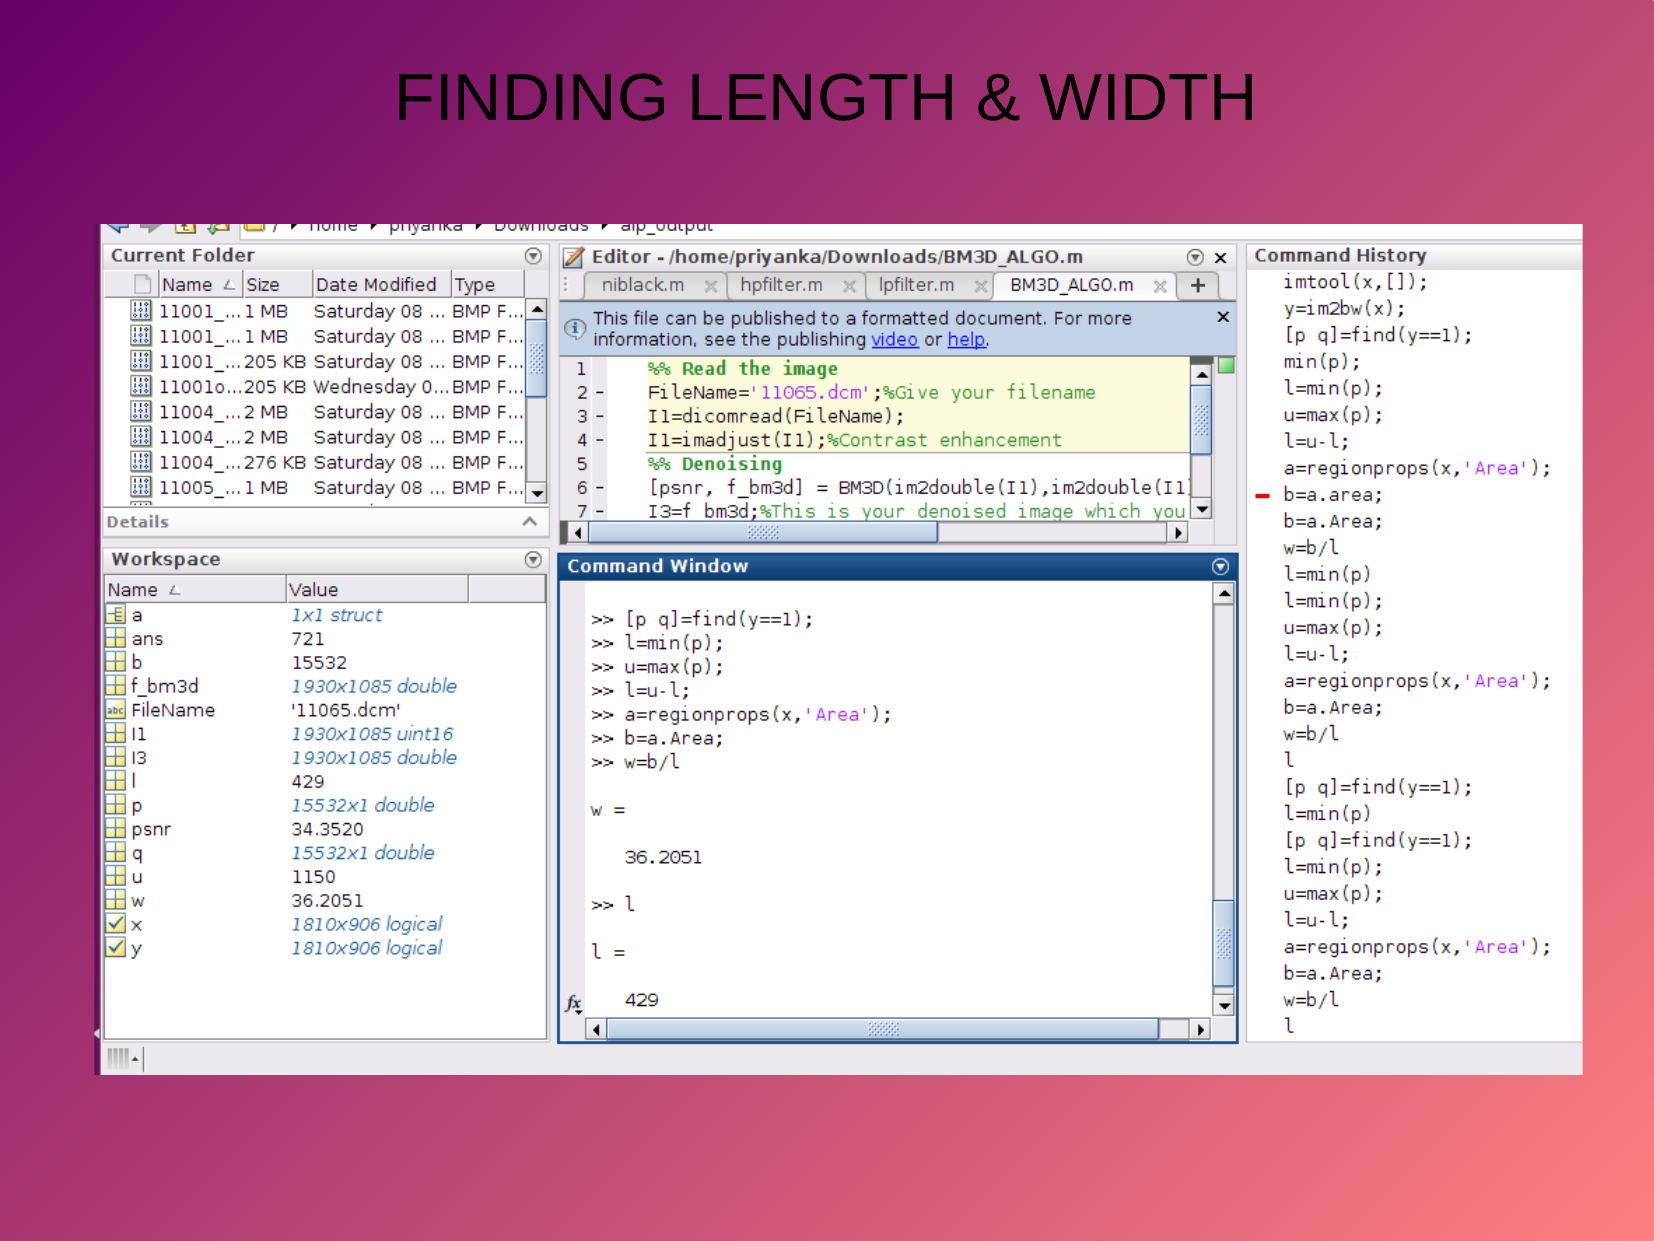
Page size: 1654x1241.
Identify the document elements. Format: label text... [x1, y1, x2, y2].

picture [94, 224, 1583, 1075]
list FINDING LENGTH & WIDTH [47, 60, 1536, 780]
